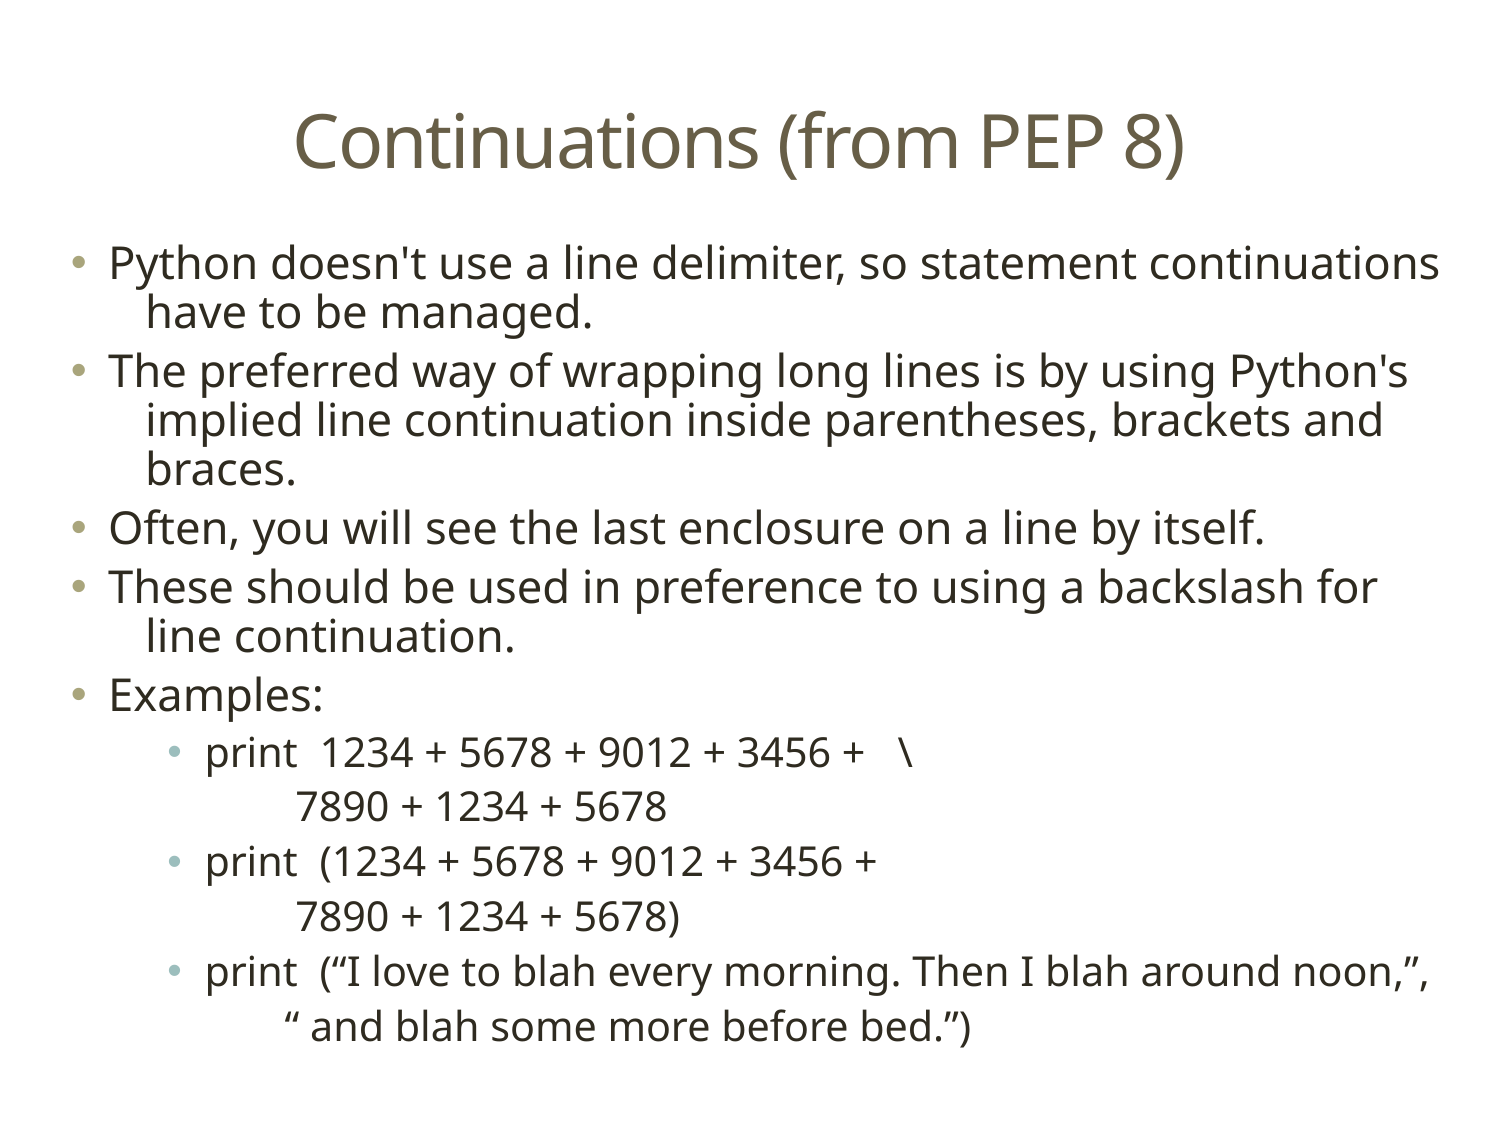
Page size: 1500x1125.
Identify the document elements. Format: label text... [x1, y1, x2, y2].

list Python doesn't use a line delimiter, so statement continuations have to be managed. The preferred way of wrapping long lines is by using Python's implied line continuation inside parentheses, brackets and braces. Often, you will see the last enclosure on a line by itself. These should be used in preference to using a backslash for line continuation. Examples: print 1234 + 5678 + 9012 + 3456 + \ 7890 + 1234 + 5678 print (1234 + 5678 + 9012 + 3456 + 7890 + 1234 + 5678) print (“I love to blah every morning. Then I blah around noon,”, “ and blah some more before bed.”) [18, 232, 1460, 1068]
title Continuations (from PEP 8) [18, 45, 1460, 232]
